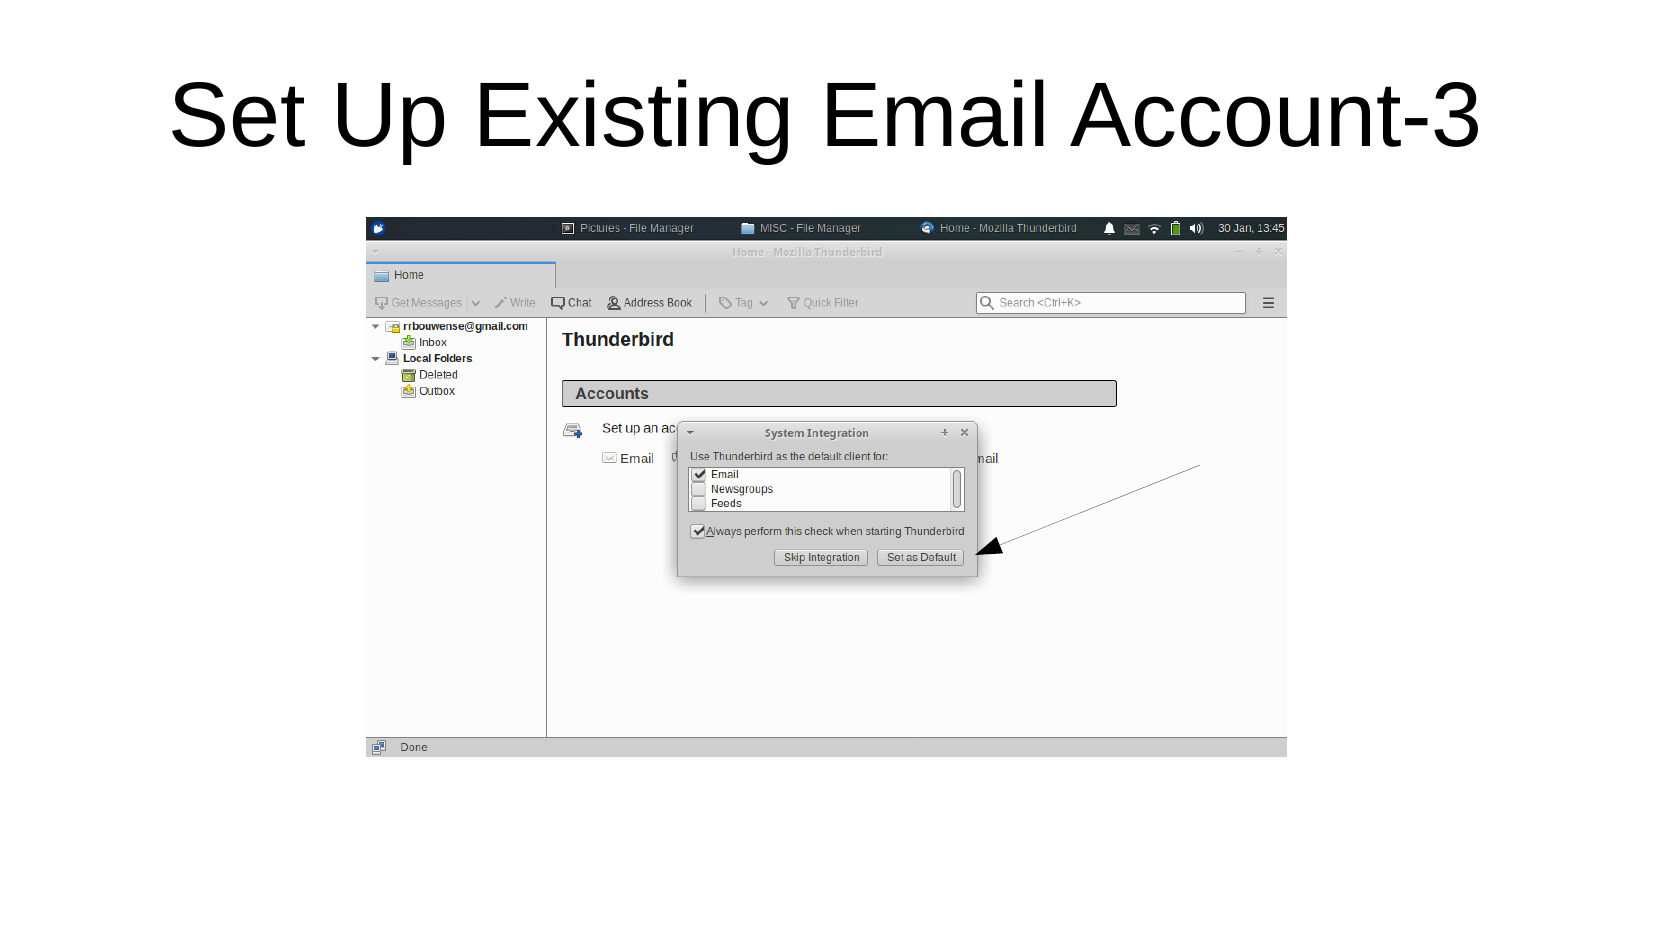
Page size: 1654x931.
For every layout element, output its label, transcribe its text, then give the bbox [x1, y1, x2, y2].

title Set Up Existing Email Account-3 [82, 37, 1571, 193]
picture [366, 217, 1287, 758]
